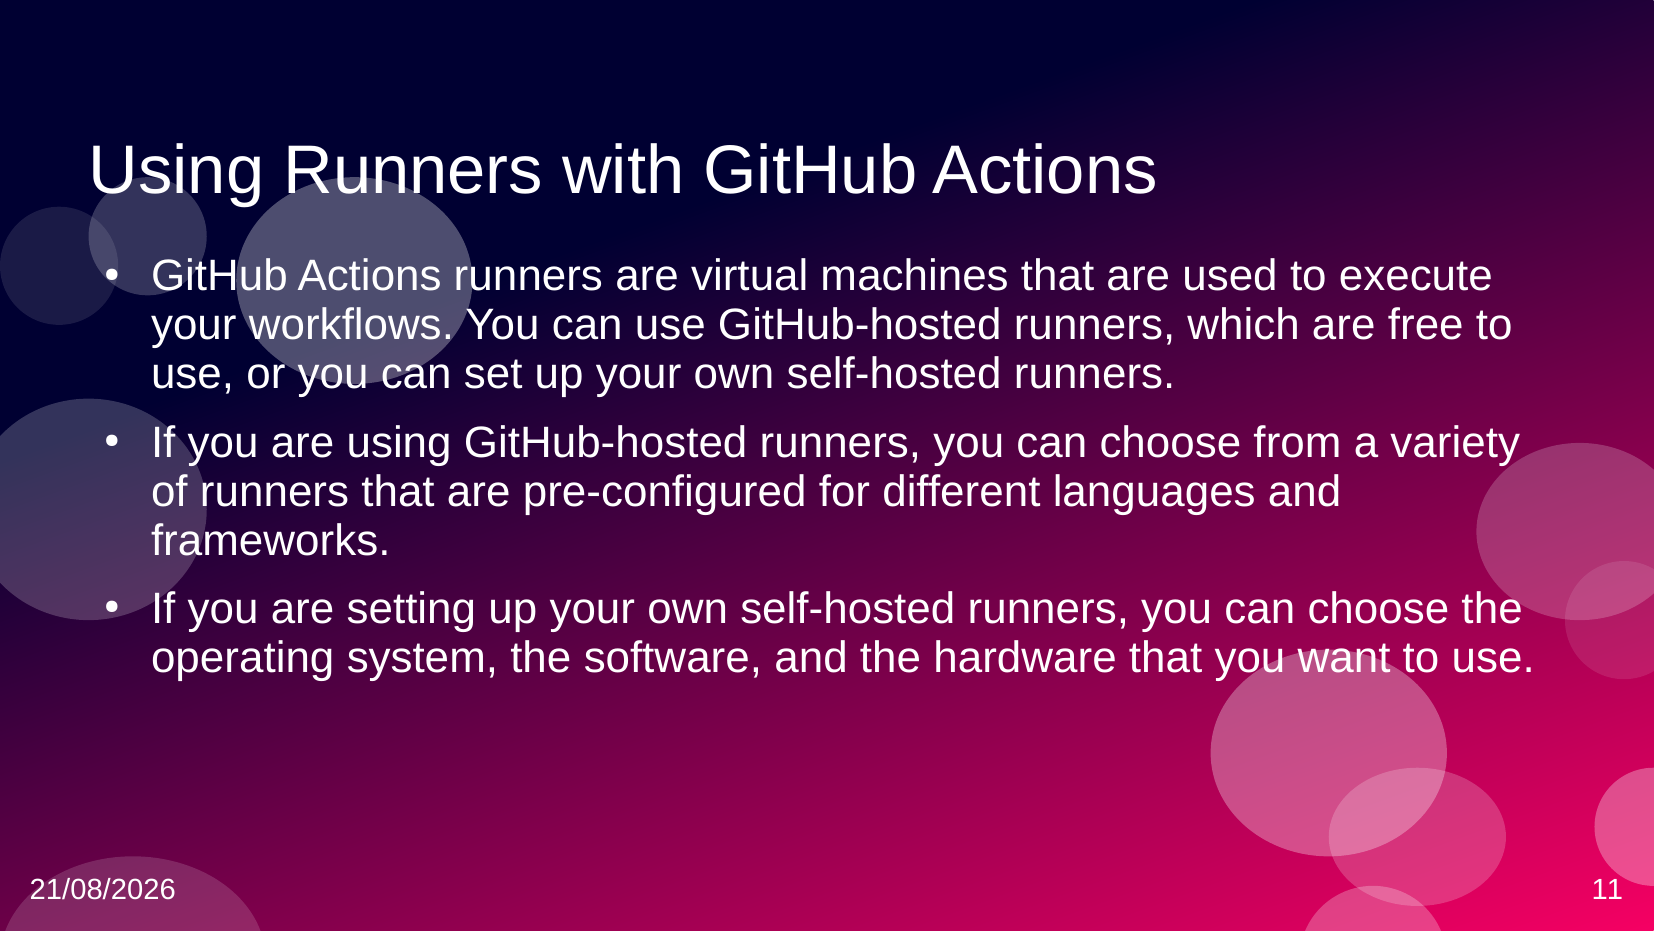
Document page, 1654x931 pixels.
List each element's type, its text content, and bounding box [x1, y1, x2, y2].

list GitHub Actions runners are virtual machines that are used to execute your workflows. You can use GitHub-hosted runners, which are free to use, or you can set up your own self-hosted runners. If you are using GitHub-hosted runners, you can choose from a variety of runners that are pre-configured for different languages and frameworks. If you are setting up your own self-hosted runners, you can choose the operating system, the software, and the hardware that you want to use. [88, 250, 1565, 709]
title Using Runners with GitHub Actions [88, 88, 1565, 250]
